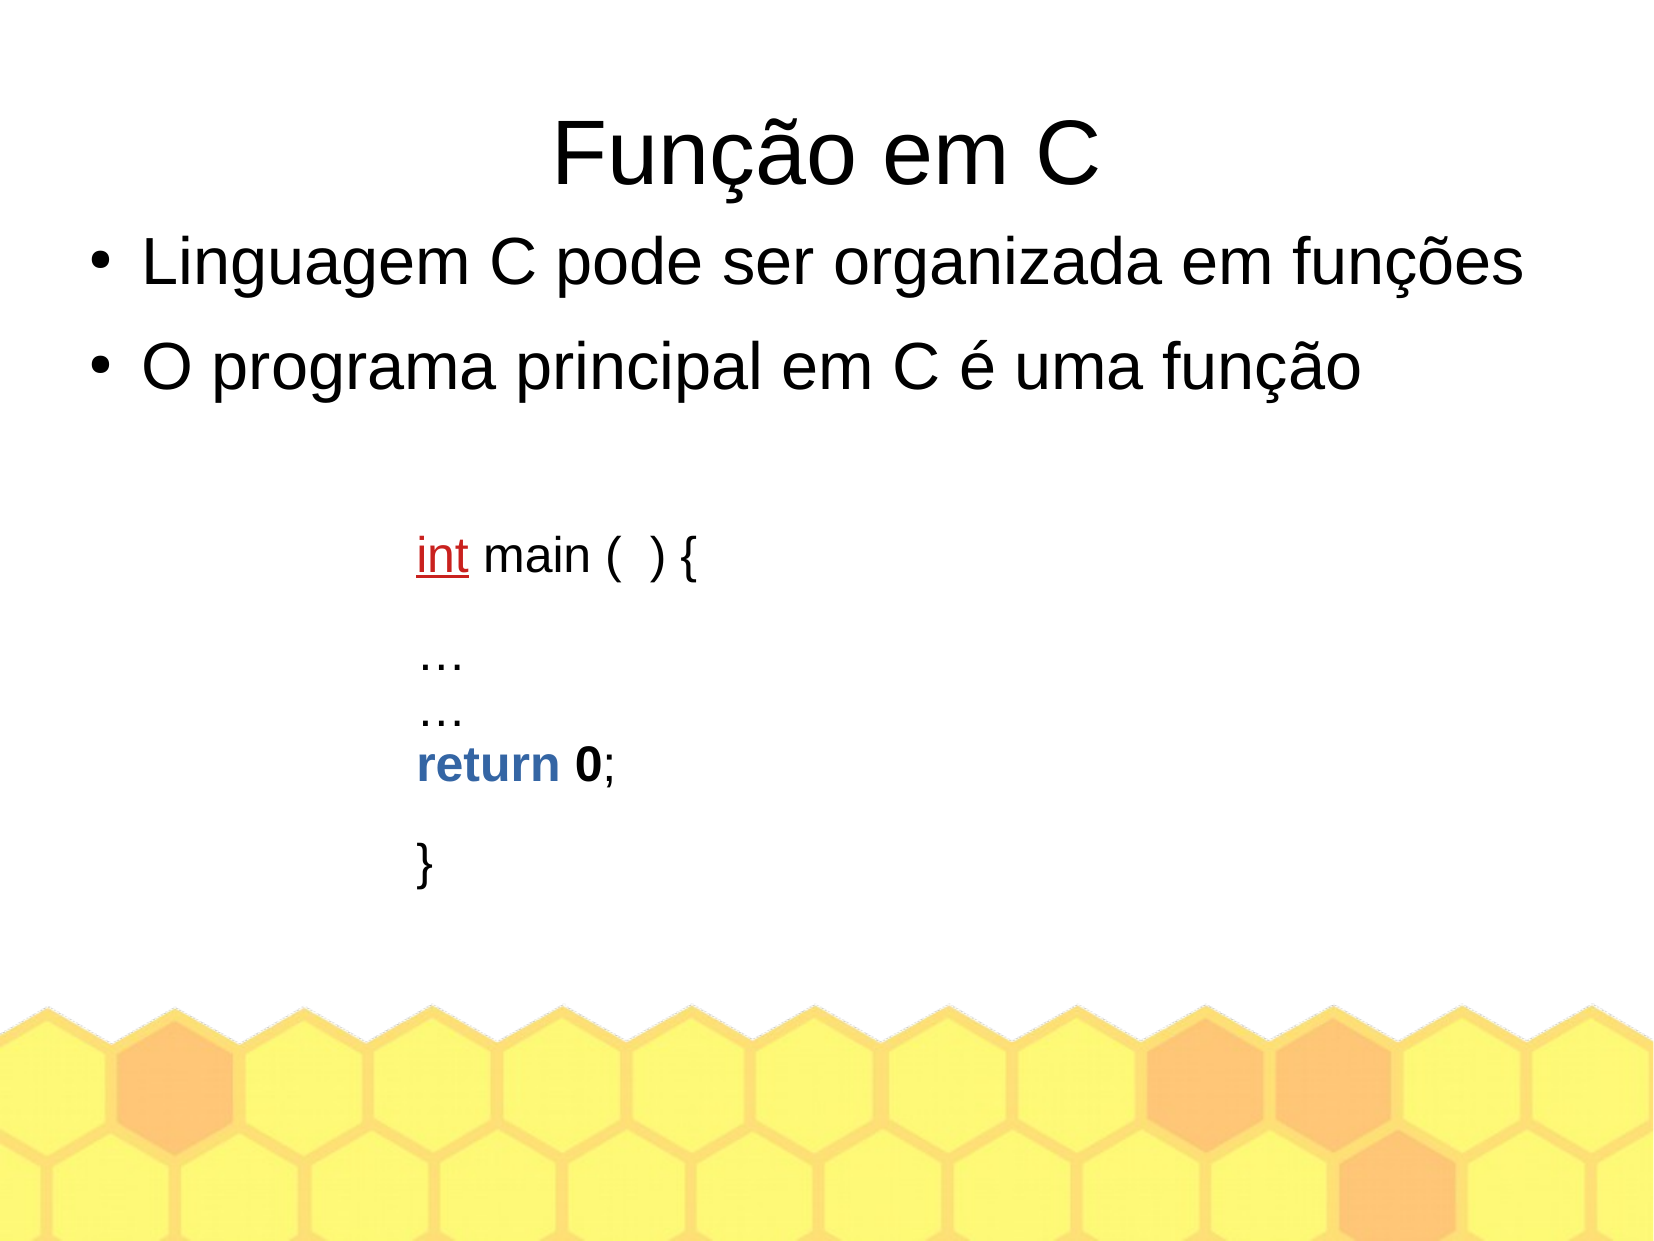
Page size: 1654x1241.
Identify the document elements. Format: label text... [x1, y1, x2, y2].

picture [0, 1001, 1654, 1241]
list Linguagem C pode ser organizada em funções O programa principal em C é uma função [70, 224, 1559, 1010]
table_header int main ( ) { … … return 0; } [402, 521, 1249, 957]
title Função em C [82, 49, 1571, 257]
